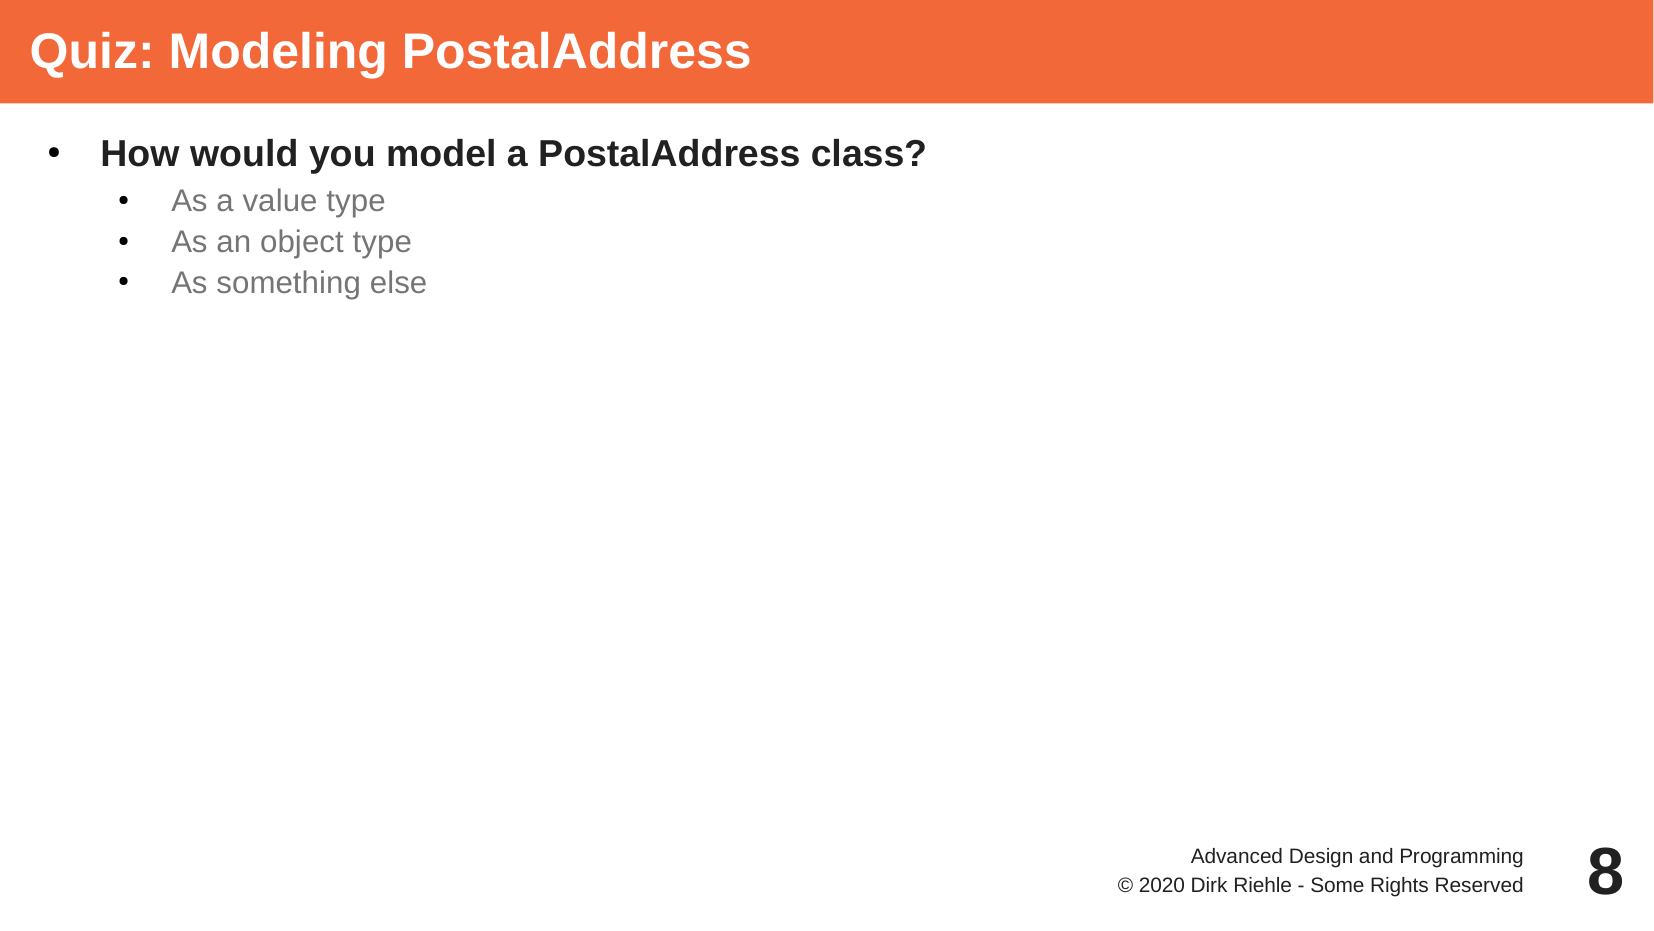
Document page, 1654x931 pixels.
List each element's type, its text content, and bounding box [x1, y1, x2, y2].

title Quiz: Modeling PostalAddress [0, 0, 1654, 104]
list How would you model a PostalAddress class? As a value type As an object type As something else [29, 132, 1625, 813]
